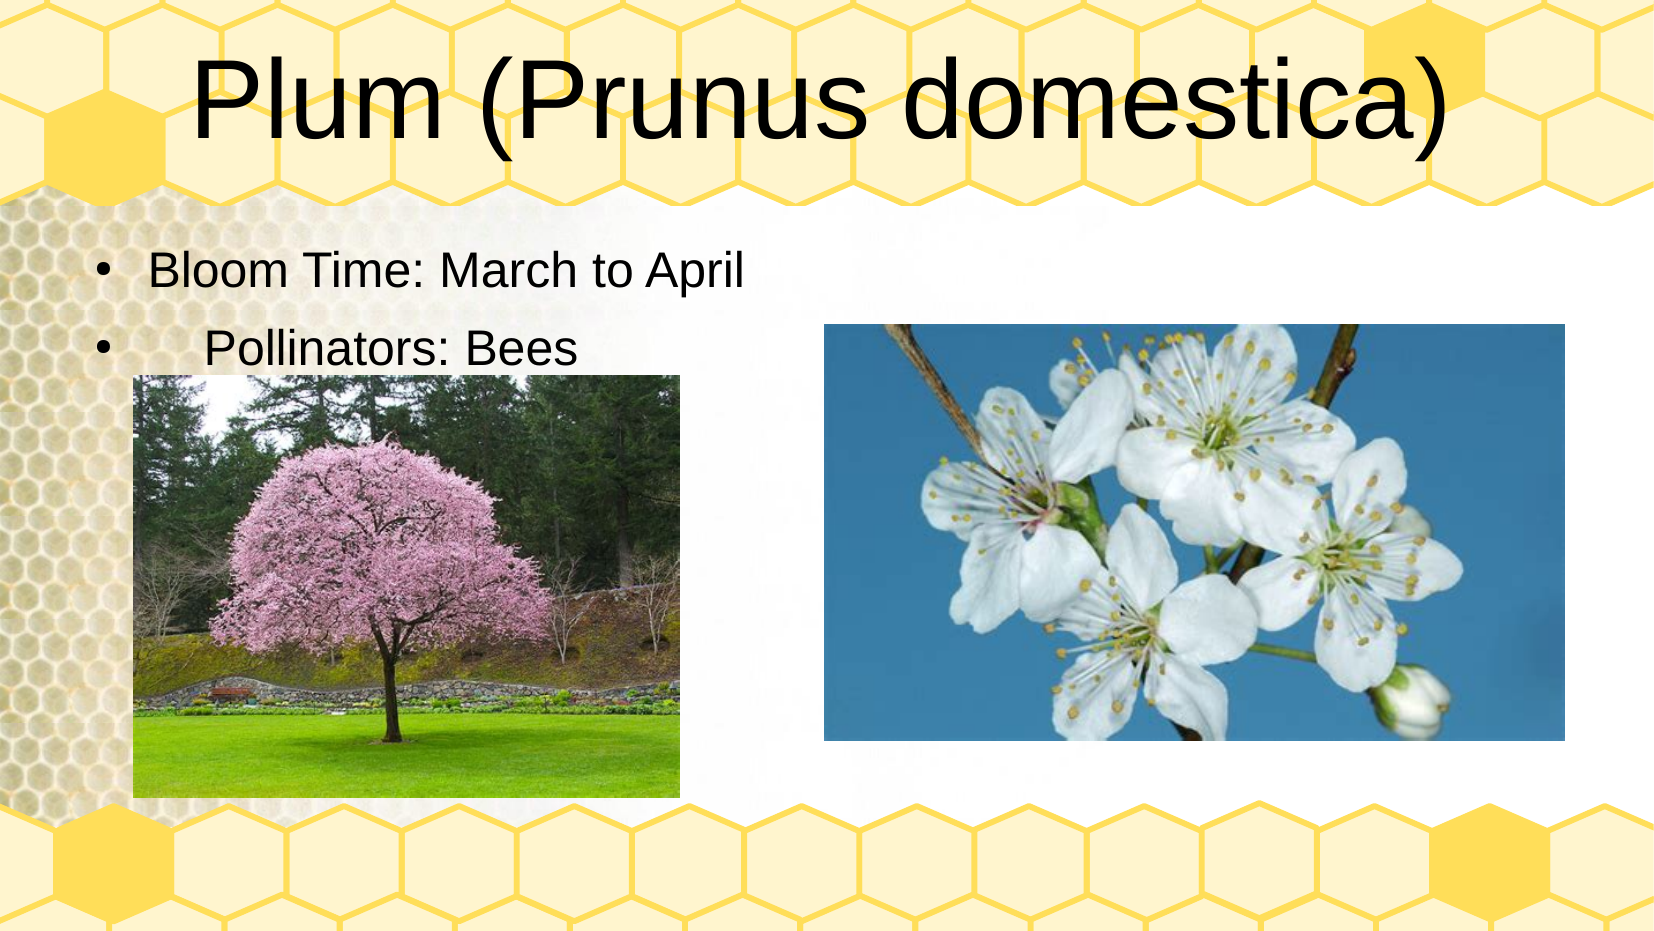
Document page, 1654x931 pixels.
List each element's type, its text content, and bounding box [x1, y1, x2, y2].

list Bloom Time: March to April Pollinators: Bees [76, 242, 1565, 384]
picture [0, 186, 1654, 827]
title Plum (Prunus domestica) [76, 0, 1565, 200]
